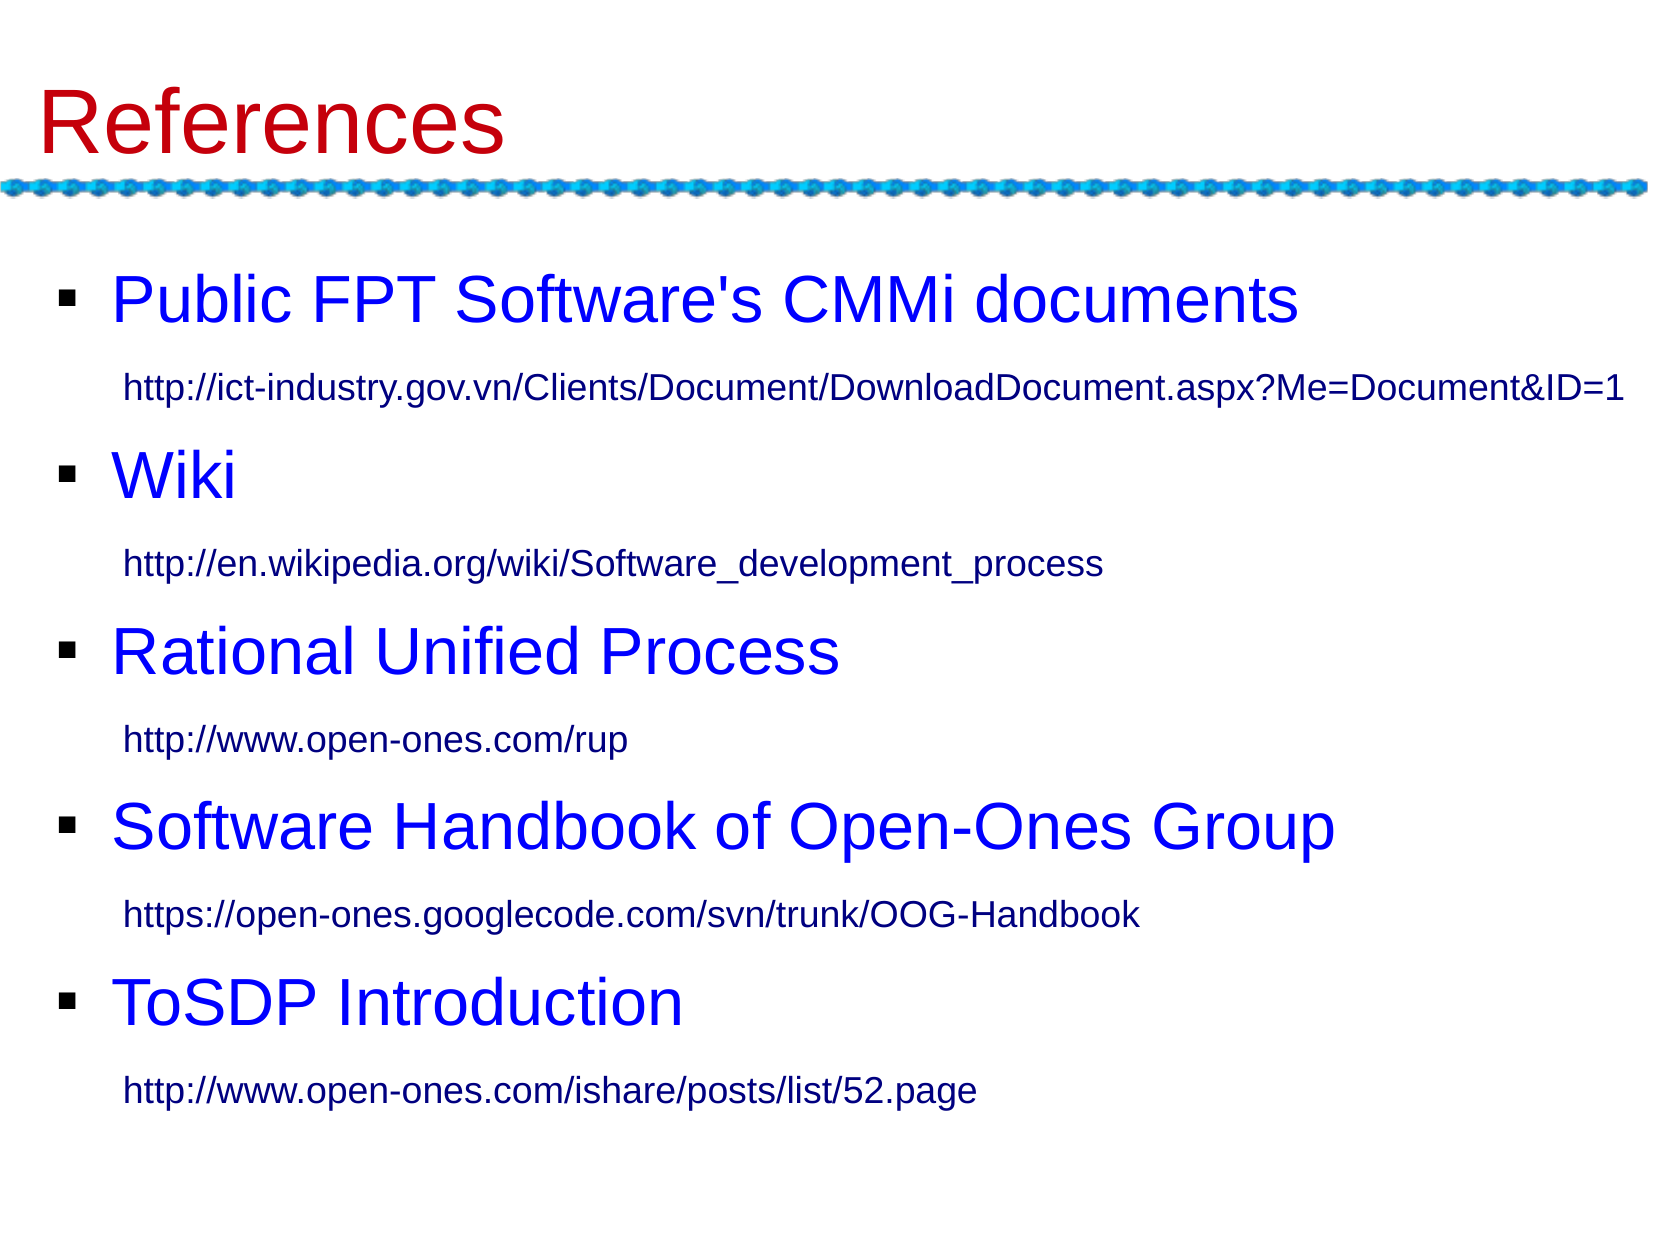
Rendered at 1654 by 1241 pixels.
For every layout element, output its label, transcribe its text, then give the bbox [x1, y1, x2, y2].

picture [0, 178, 37, 199]
list Public FPT Software's CMMi documents http://ict-industry.gov.vn/Clients/Document/DownloadDocument.aspx?Me=Document&ID=1 Wiki http://en.wikipedia.org/wiki/Software_development_process Rational Unified Process http://www.open-ones.com/rup Software Handbook of Open-Ones Group https://open-ones.googlecode.com/svn/trunk/OOG-Handbook ToSDP Introduction http://www.open-ones.com/ishare/posts/list/52.page [41, 262, 1654, 1163]
title References [37, 37, 1651, 208]
